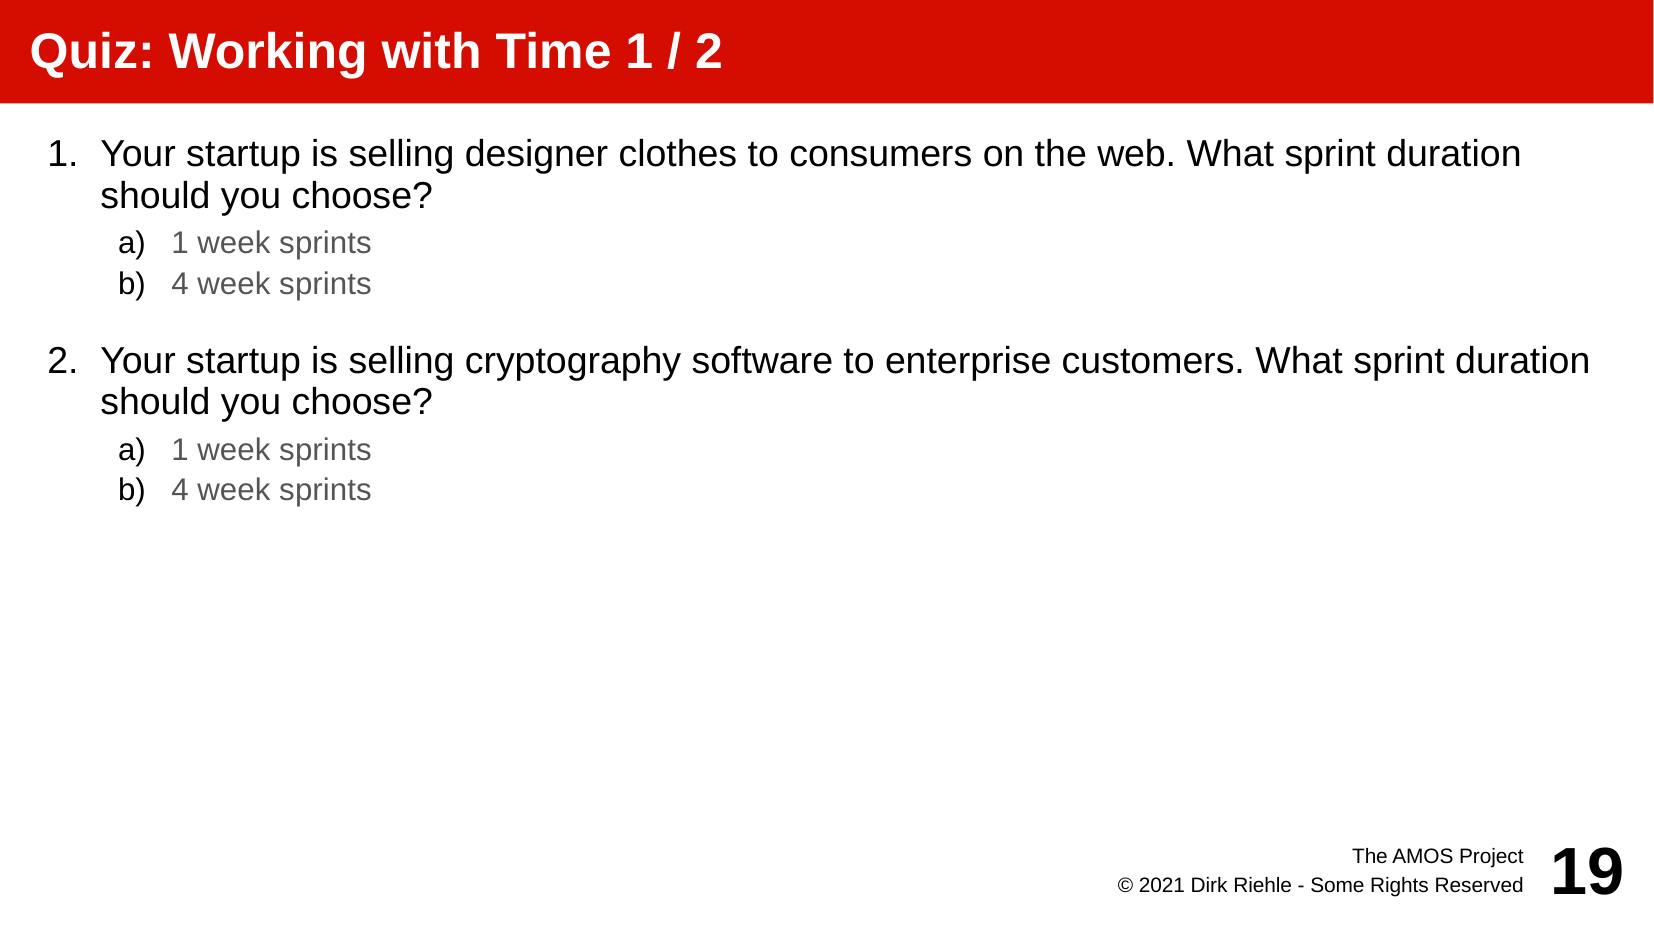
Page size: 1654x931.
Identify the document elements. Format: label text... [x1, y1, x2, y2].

list Your startup is selling designer clothes to consumers on the web. What sprint duration should you choose? 1 week sprints 4 week sprints Your startup is selling cryptography software to enterprise customers. What sprint duration should you choose? 1 week sprints 4 week sprints [29, 132, 1625, 813]
title Quiz: Working with Time 1 / 2 [0, 0, 1654, 104]
